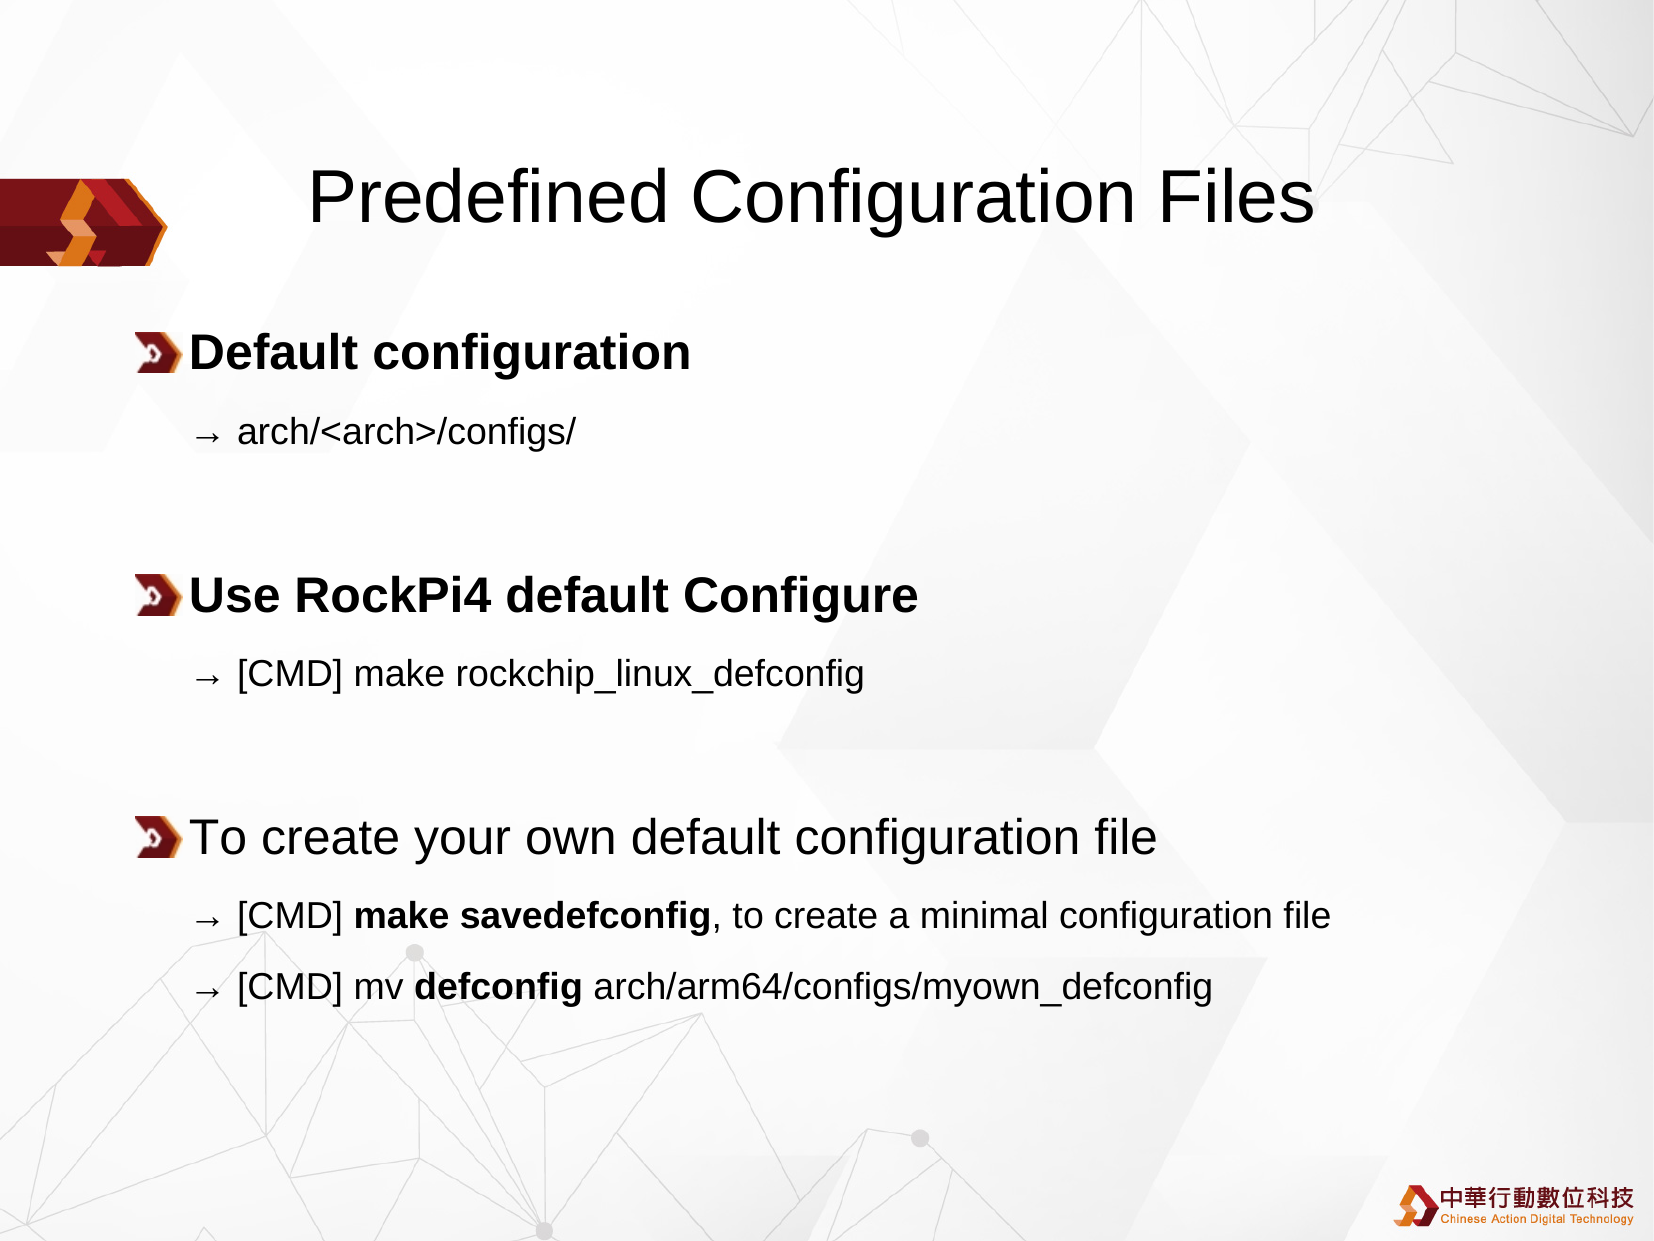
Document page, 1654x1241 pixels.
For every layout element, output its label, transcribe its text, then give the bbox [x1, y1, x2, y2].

picture [0, 0, 1654, 1241]
list Default configuration → arch/<arch>/configs/ Use RockPi4 default Configure → [CMD] make rockchip_linux_defconfig To create your own default configuration file → [CMD] make savedefconfig, to create a minimal configuration file → [CMD] mv defconfig arch/arm64/configs/myown_defconfig [118, 324, 1571, 1067]
title Predefined Configuration Files [118, 112, 1506, 281]
